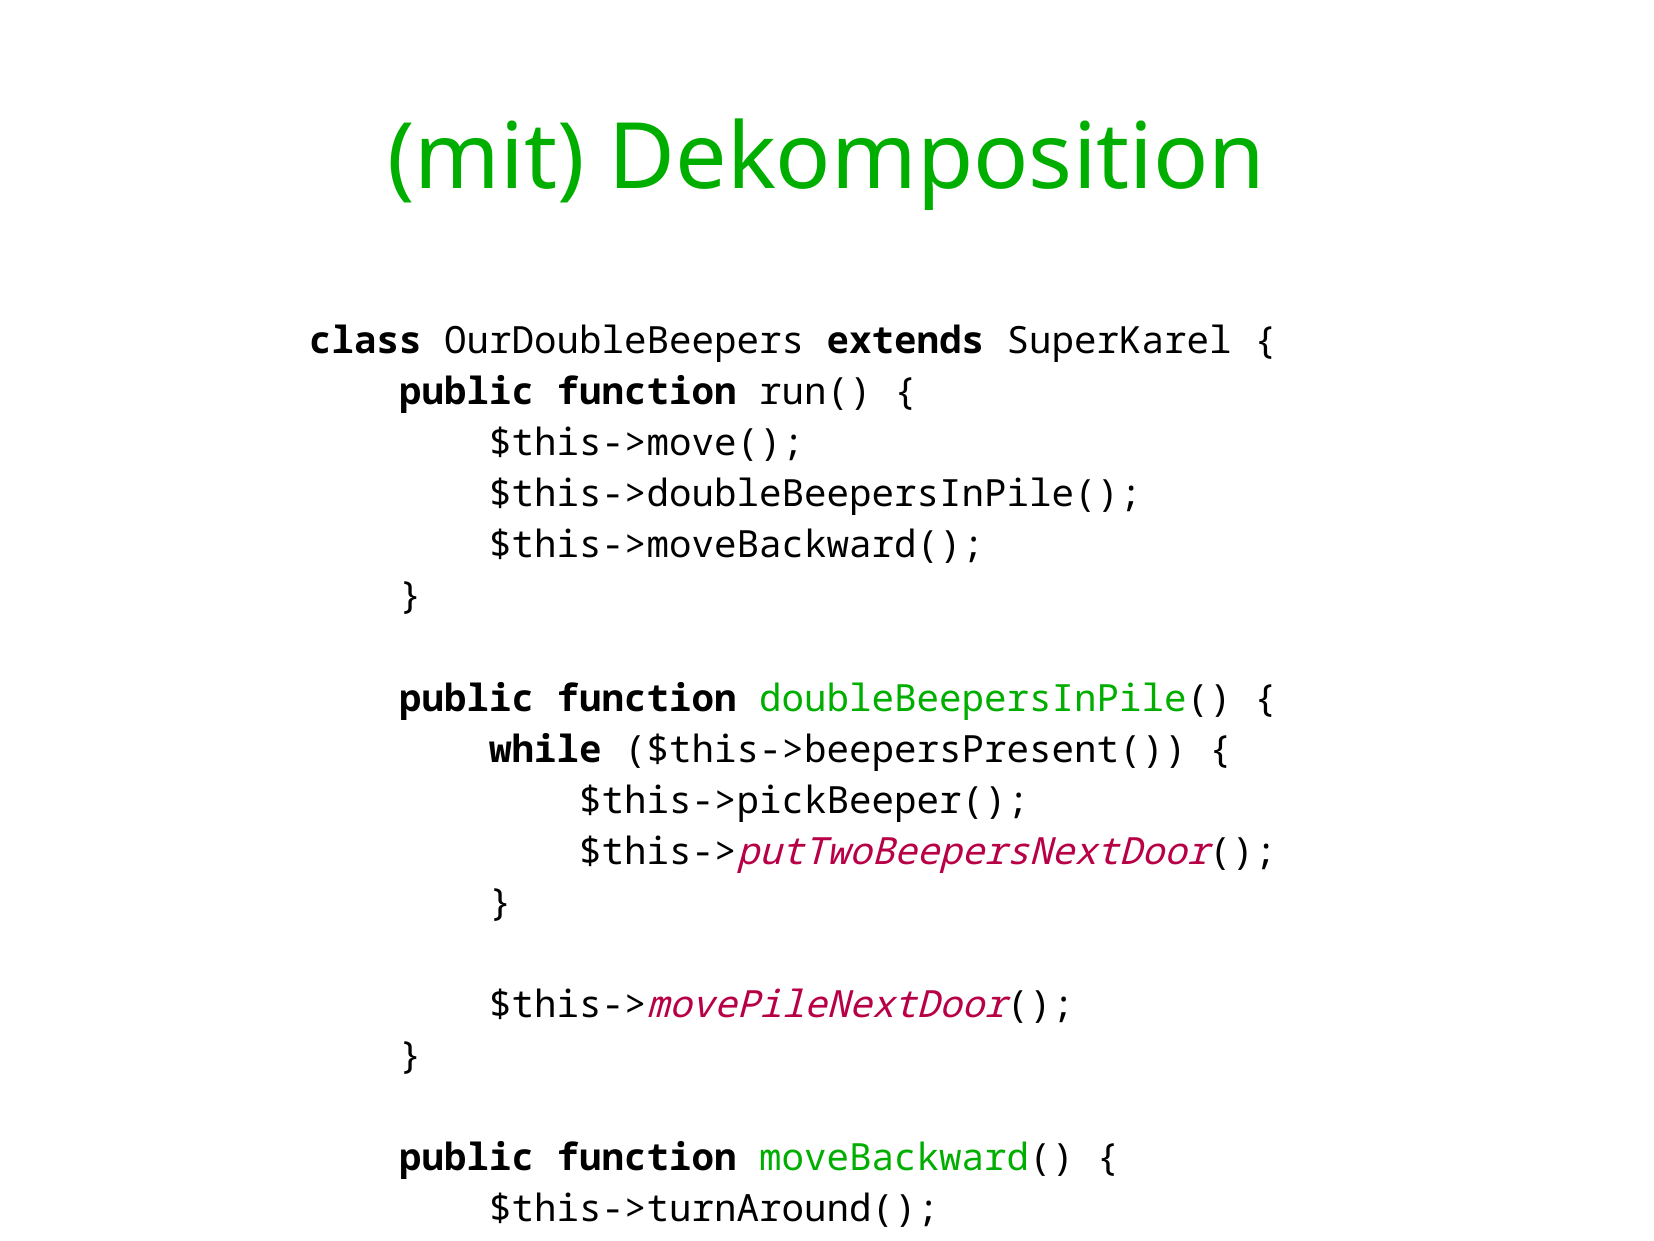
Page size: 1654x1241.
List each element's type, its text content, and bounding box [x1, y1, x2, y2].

text_box class OurDoubleBeepers extends SuperKarel { public function run() { $this->move(); $this->doubleBeepersInPile(); $this->moveBackward(); } public function doubleBeepersInPile() { while ($this->beepersPresent()) { $this->pickBeeper(); $this->putTwoBeepersNextDoor(); } $this->movePileNextDoor(); } public function moveBackward() { $this->turnAround(); $this->move(); $this->turnAround(); } } [294, 306, 1292, 1147]
title (mit) Dekomposition [82, 56, 1571, 250]
